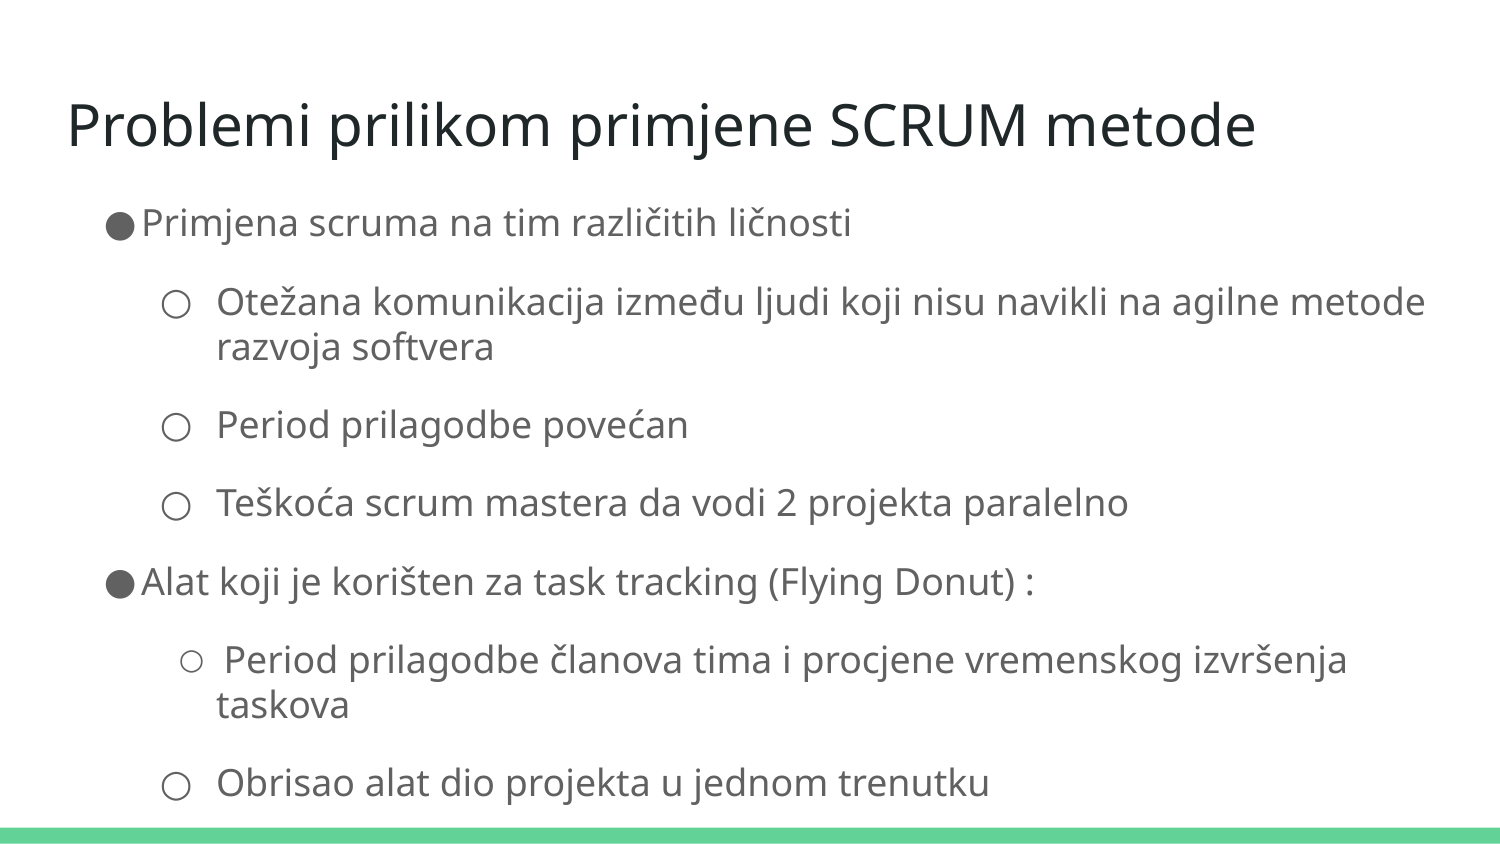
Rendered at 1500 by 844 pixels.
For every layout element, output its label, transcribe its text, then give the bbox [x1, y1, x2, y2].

list Primjena scruma na tim različitih ličnosti Otežana komunikacija između ljudi koji nisu navikli na agilne metode razvoja softvera Period prilagodbe povećan Teškoća scrum mastera da vodi 2 projekta paralelno Alat koji je korišten za task tracking (Flying Donut) : Period prilagodbe članova tima i procjene vremenskog izvršenja taskova Obrisao alat dio projekta u jednom trenutku Nema praćenja prioriteta na taskovima Problem UI na samom alatu koji je odbojan za korisnike (DO NOT) [51, 184, 1449, 745]
title Problemi prilikom primjene SCRUM metode [51, 72, 1449, 167]
